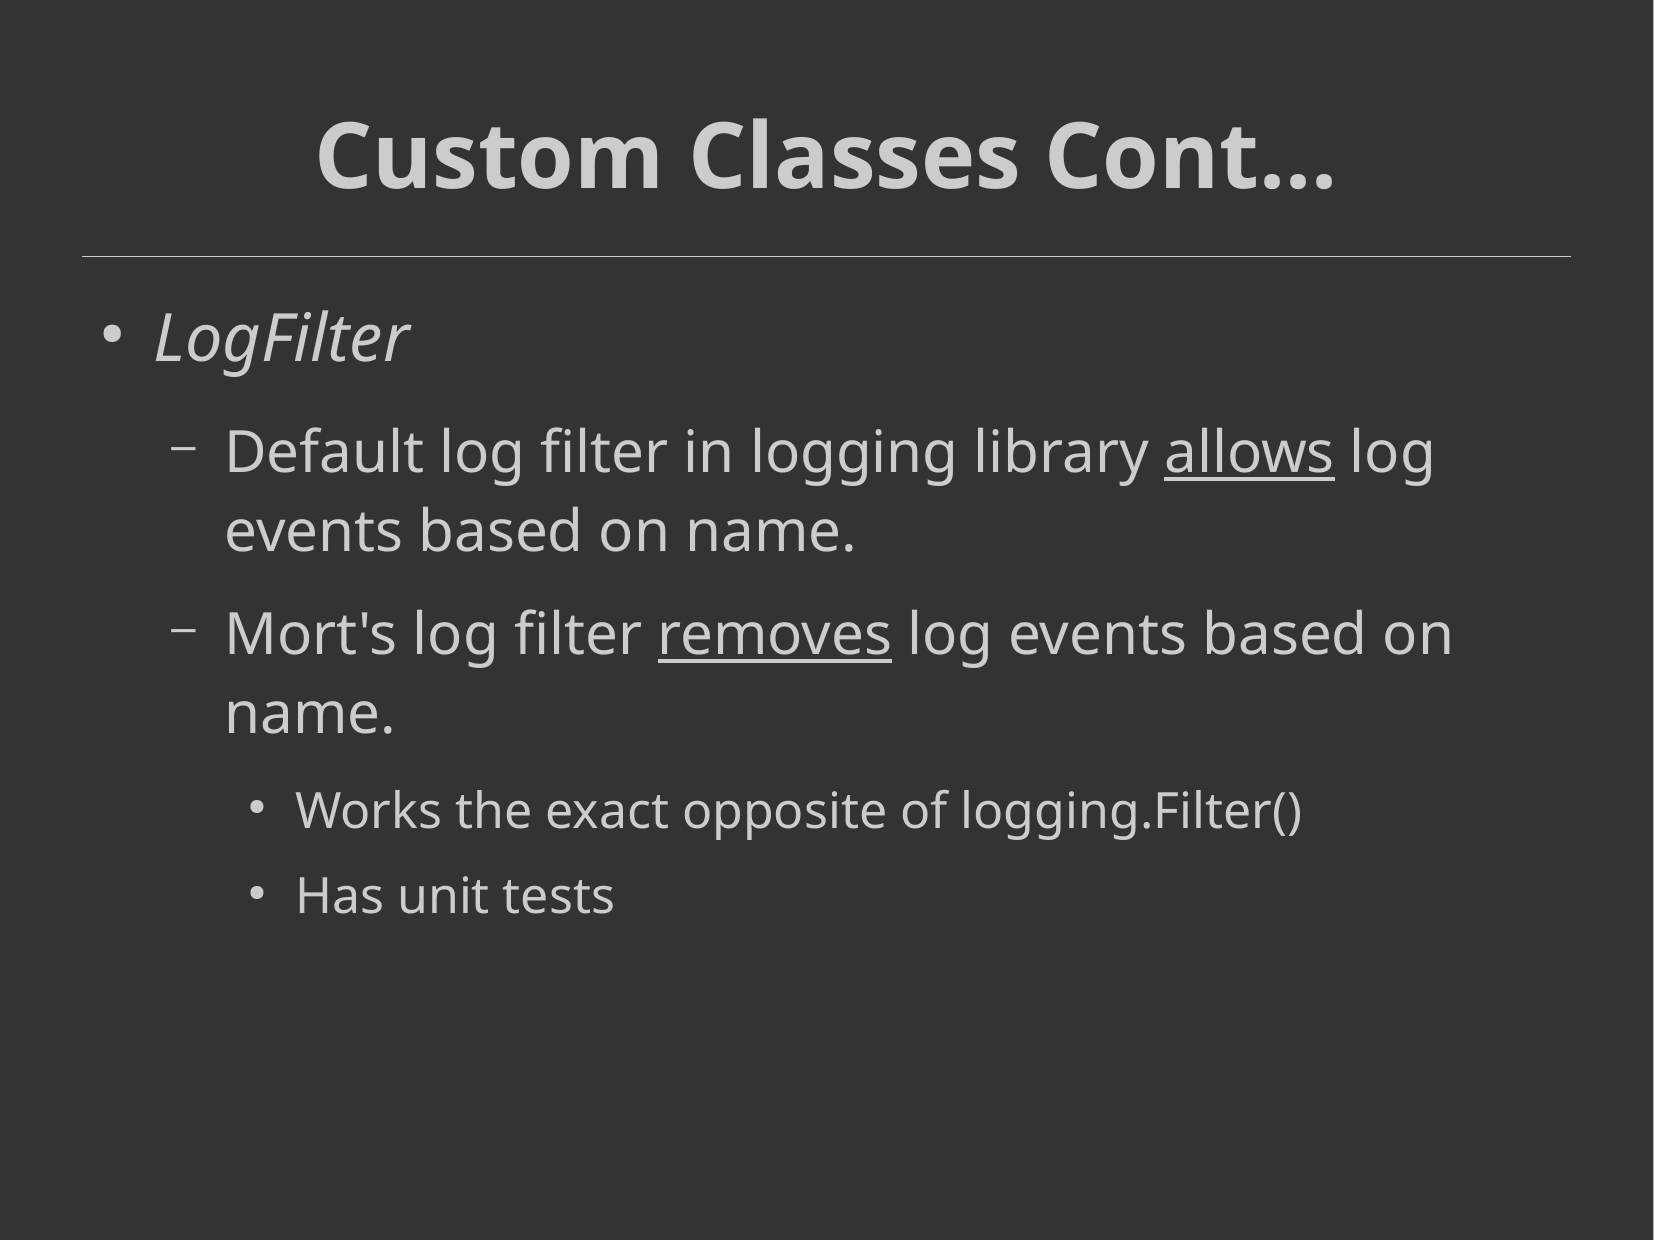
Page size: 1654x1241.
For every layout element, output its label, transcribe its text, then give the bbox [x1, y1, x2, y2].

title Custom Classes Cont... [82, 49, 1571, 257]
list LogFilter Default log filter in logging library allows log events based on name. Mort's log filter removes log events based on name. Works the exact opposite of logging.Filter() Has unit tests [82, 290, 1571, 1004]
